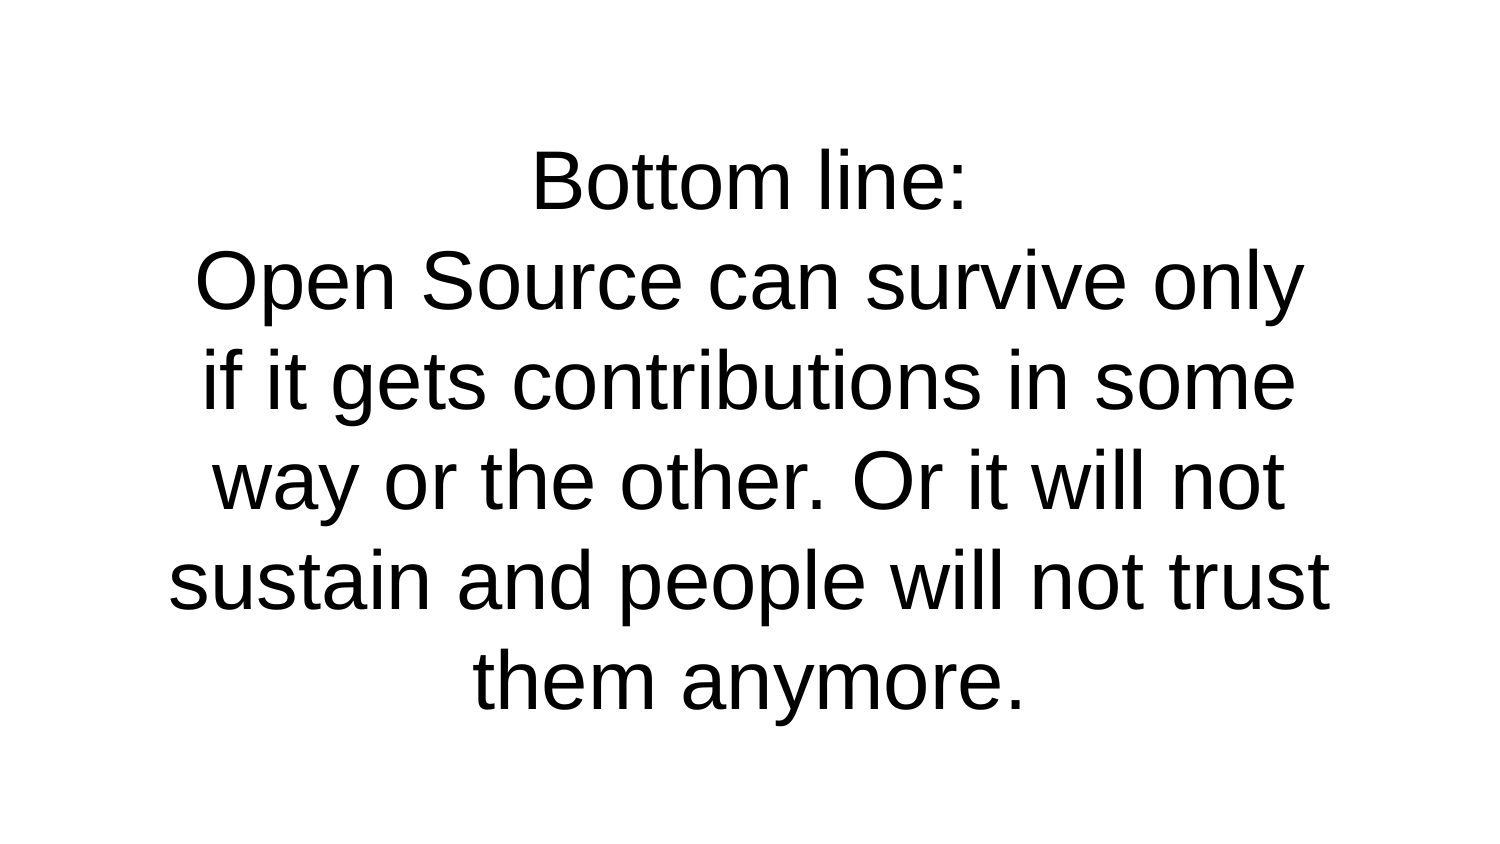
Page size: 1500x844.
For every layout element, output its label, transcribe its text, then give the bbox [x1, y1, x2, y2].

text_box Bottom line: Open Source can survive only if it gets contributions in some way or the other. Or it will not sustain and people will not trust them anymore. [152, 111, 1348, 733]
